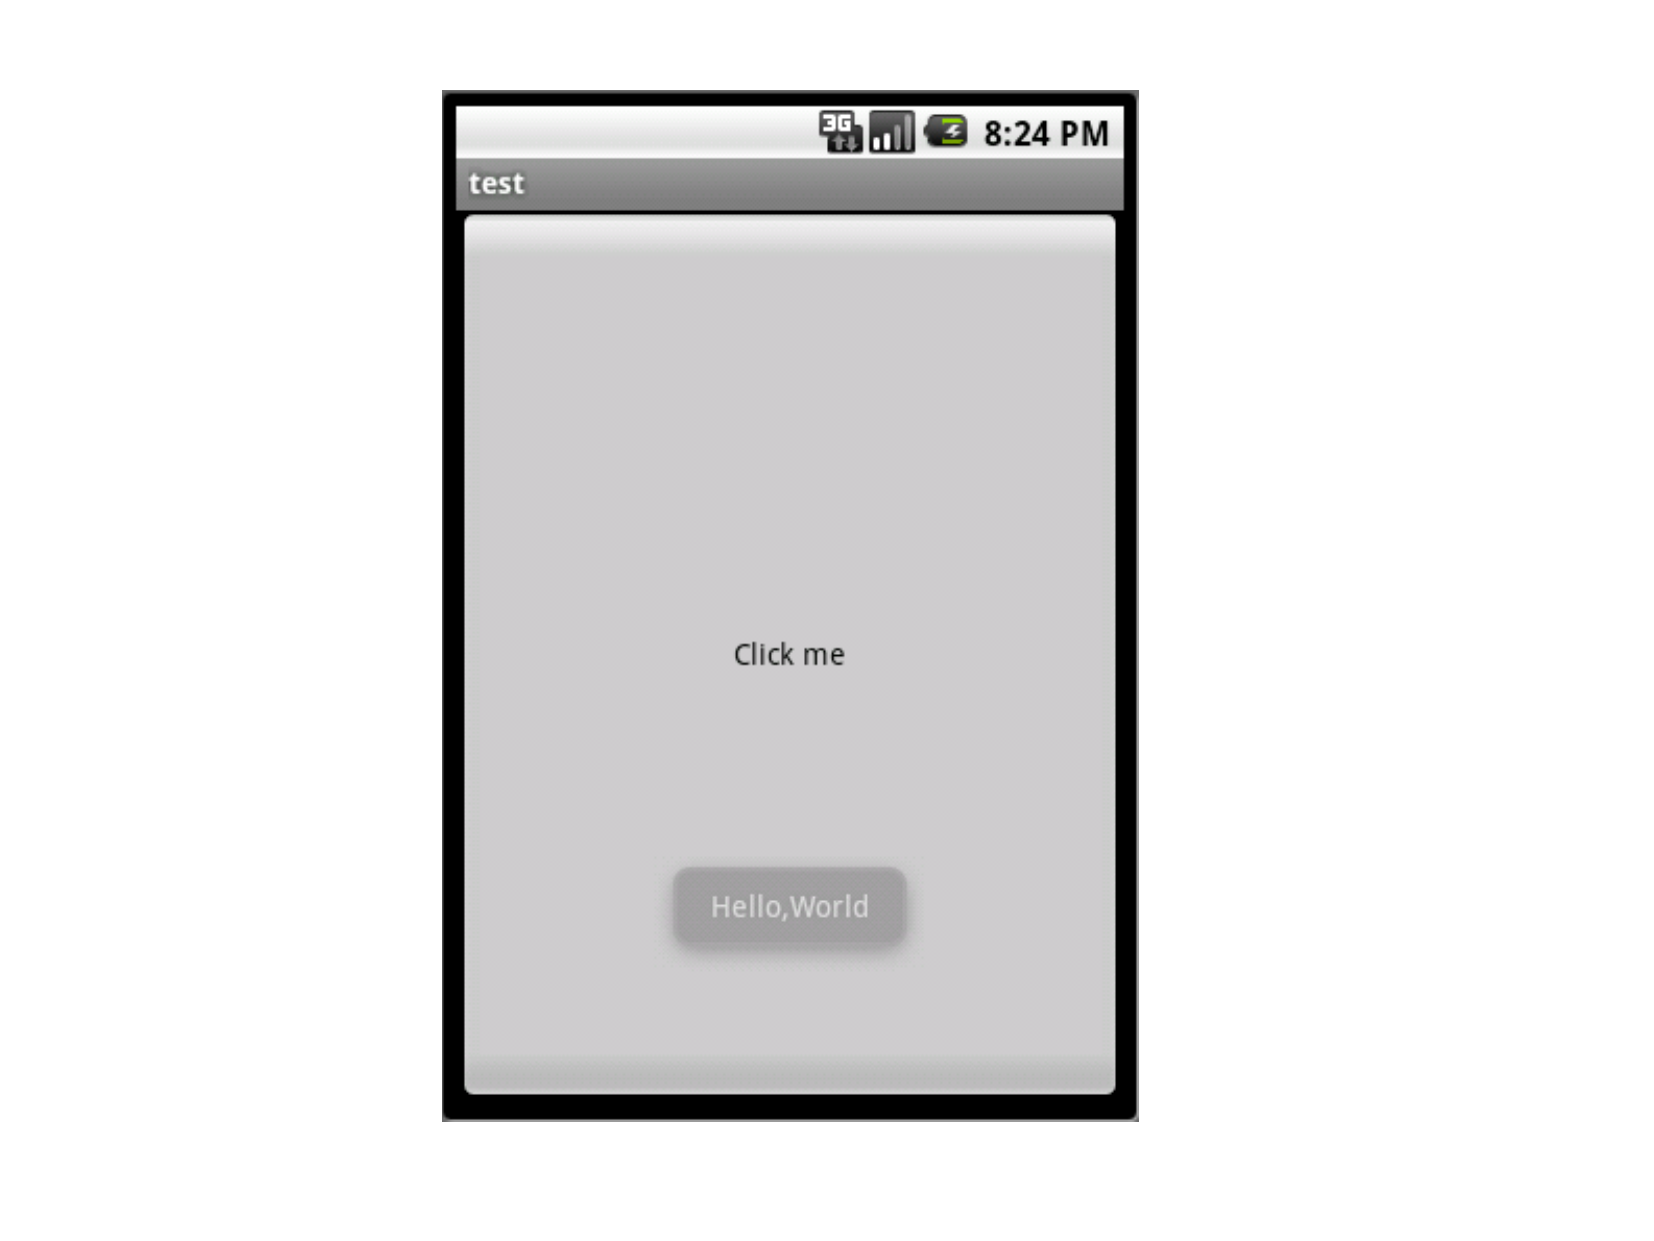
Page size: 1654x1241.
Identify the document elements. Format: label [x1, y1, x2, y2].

picture [442, 90, 1139, 1123]
